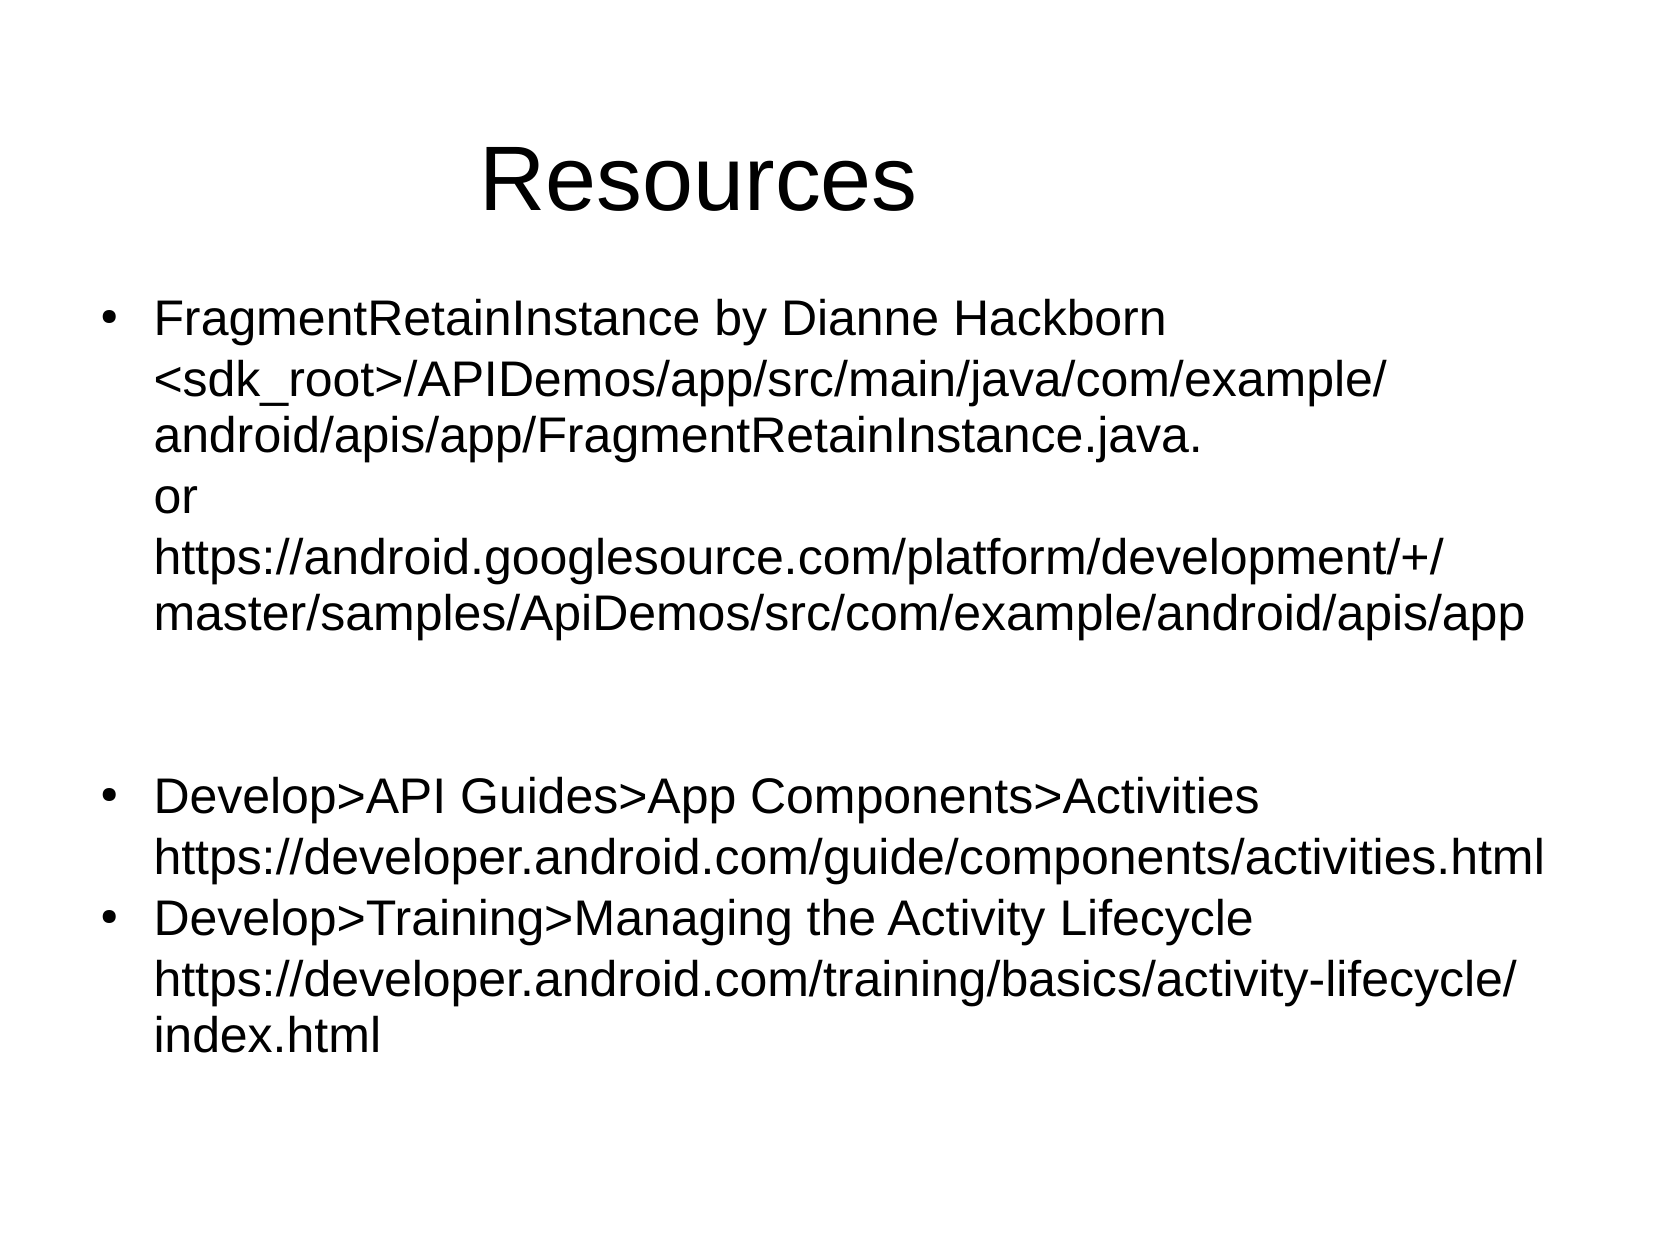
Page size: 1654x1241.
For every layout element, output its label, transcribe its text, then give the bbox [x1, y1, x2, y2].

list FragmentRetainInstance by Dianne Hackborn <sdk_root>/APIDemos/app/src/main/java/com/example/android/apis/app/FragmentRetainInstance.java. or https://android.googlesource.com/platform/development/+/master/samples/ApiDemos/src/com/example/android/apis/app Develop>API Guides>App Components>Activities https://developer.android.com/guide/components/activities.html Develop>Training>Managing the Activity Lifecycle https://developer.android.com/training/basics/activity-lifecycle/index.html [82, 290, 1571, 1124]
title Resources [0, 75, 1444, 283]
